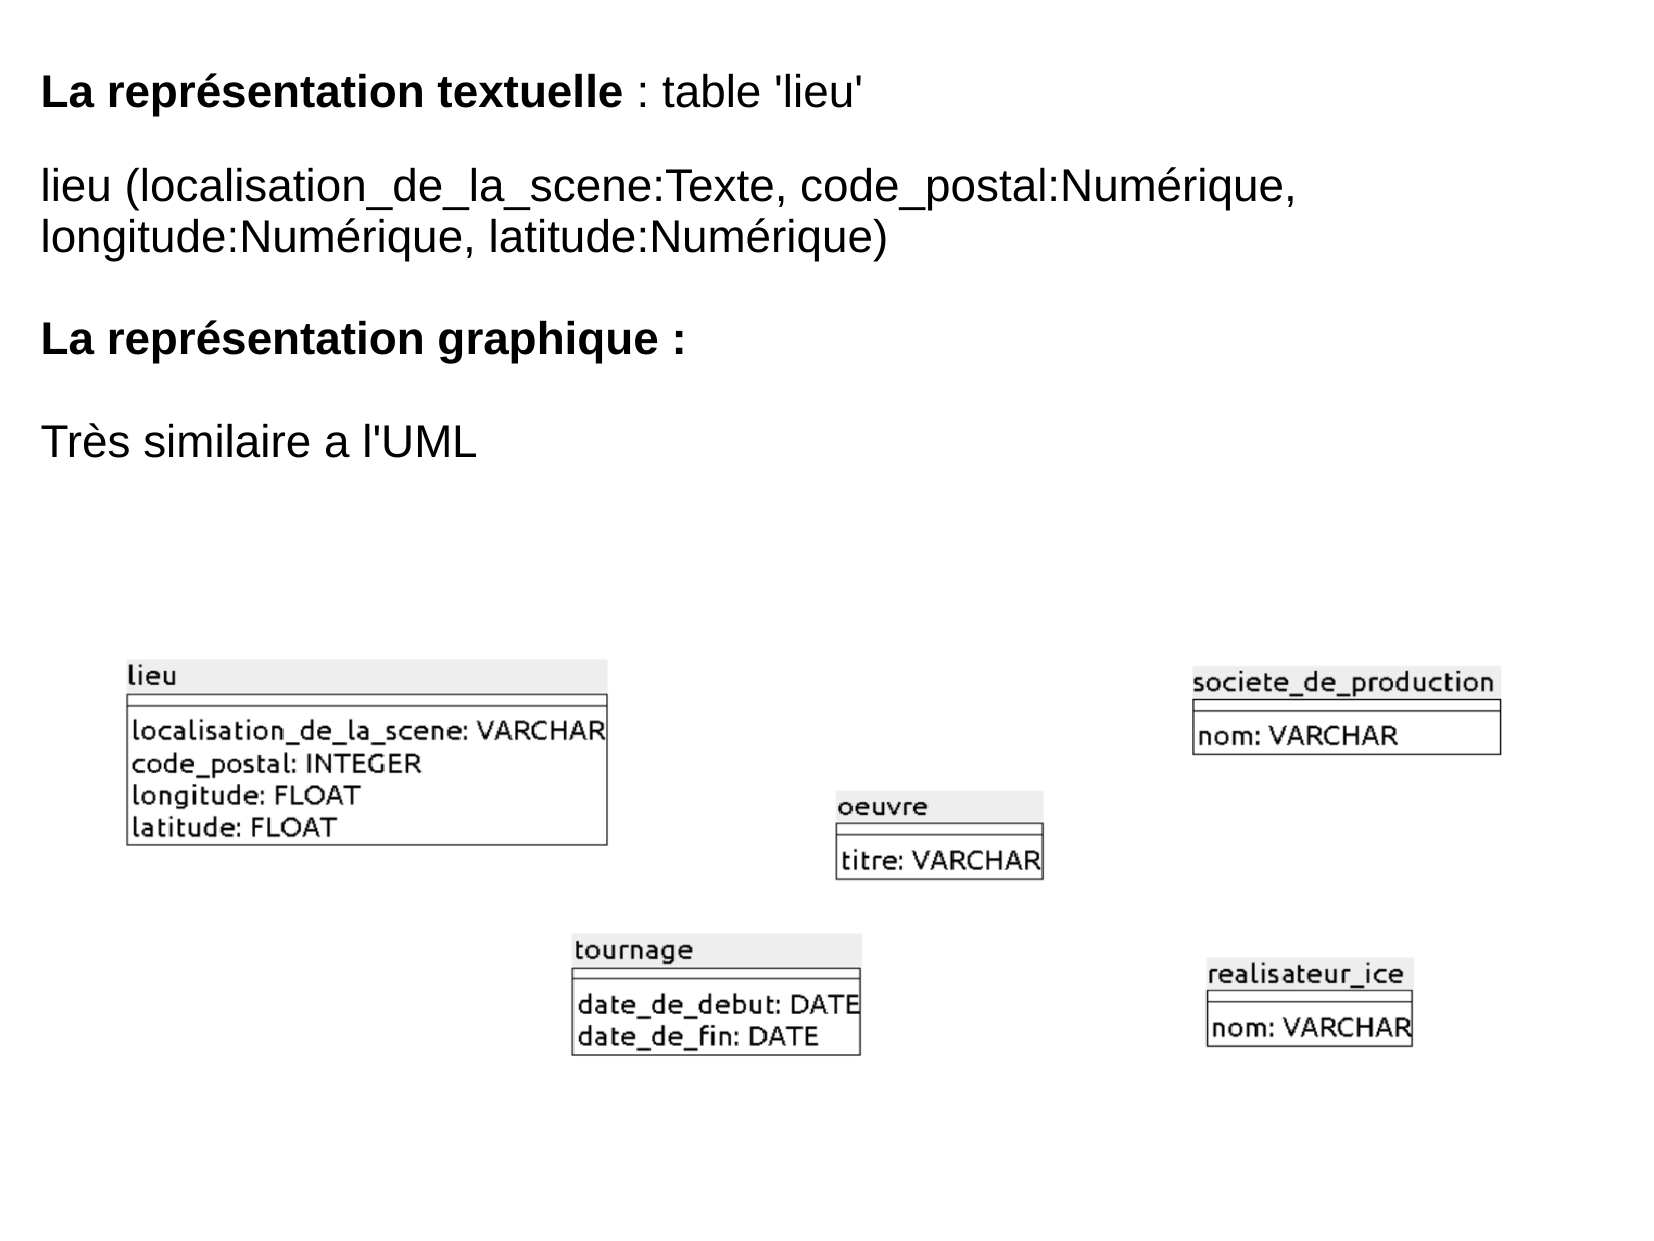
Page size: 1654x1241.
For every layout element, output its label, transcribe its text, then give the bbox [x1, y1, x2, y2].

text_box La représentation textuelle : table 'lieu' lieu (localisation_de_la_scene:Texte, code_postal:Numérique, longitude:Numérique, latitude:Numérique) La représentation graphique : Très similaire a l'UML [25, 59, 1630, 582]
picture [94, 624, 1523, 1081]
